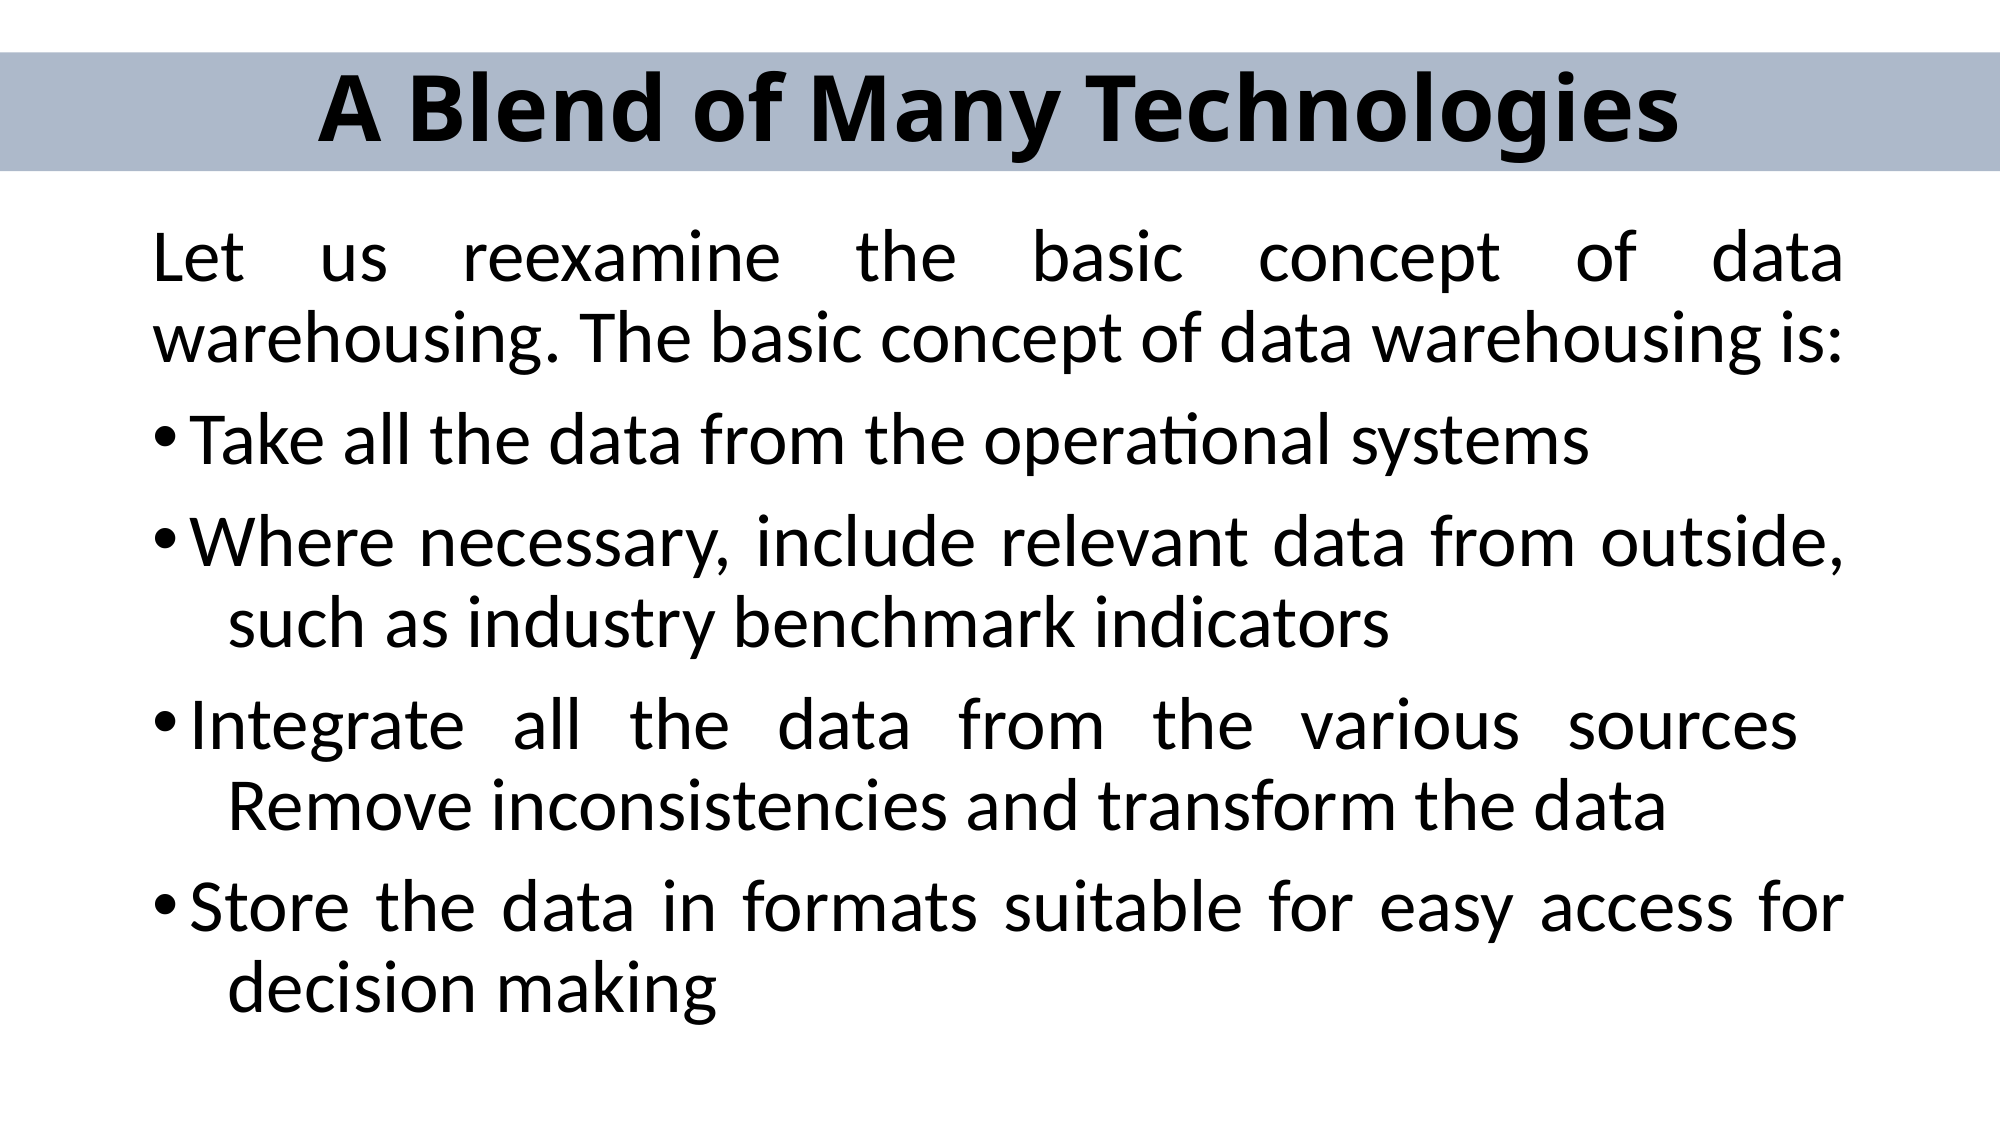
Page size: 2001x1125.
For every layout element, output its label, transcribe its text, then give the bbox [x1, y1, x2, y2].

title A Blend of Many Technologies [0, 52, 2000, 172]
list Let us reexamine the basic concept of data warehousing. The basic concept of data warehousing is: Take all the data from the operational systems Where necessary, include relevant data from outside, such as industry benchmark indicators Integrate all the data from the various sources Remove inconsistencies and transform the data Store the data in formats suitable for easy access for decision making [137, 209, 1863, 1073]
